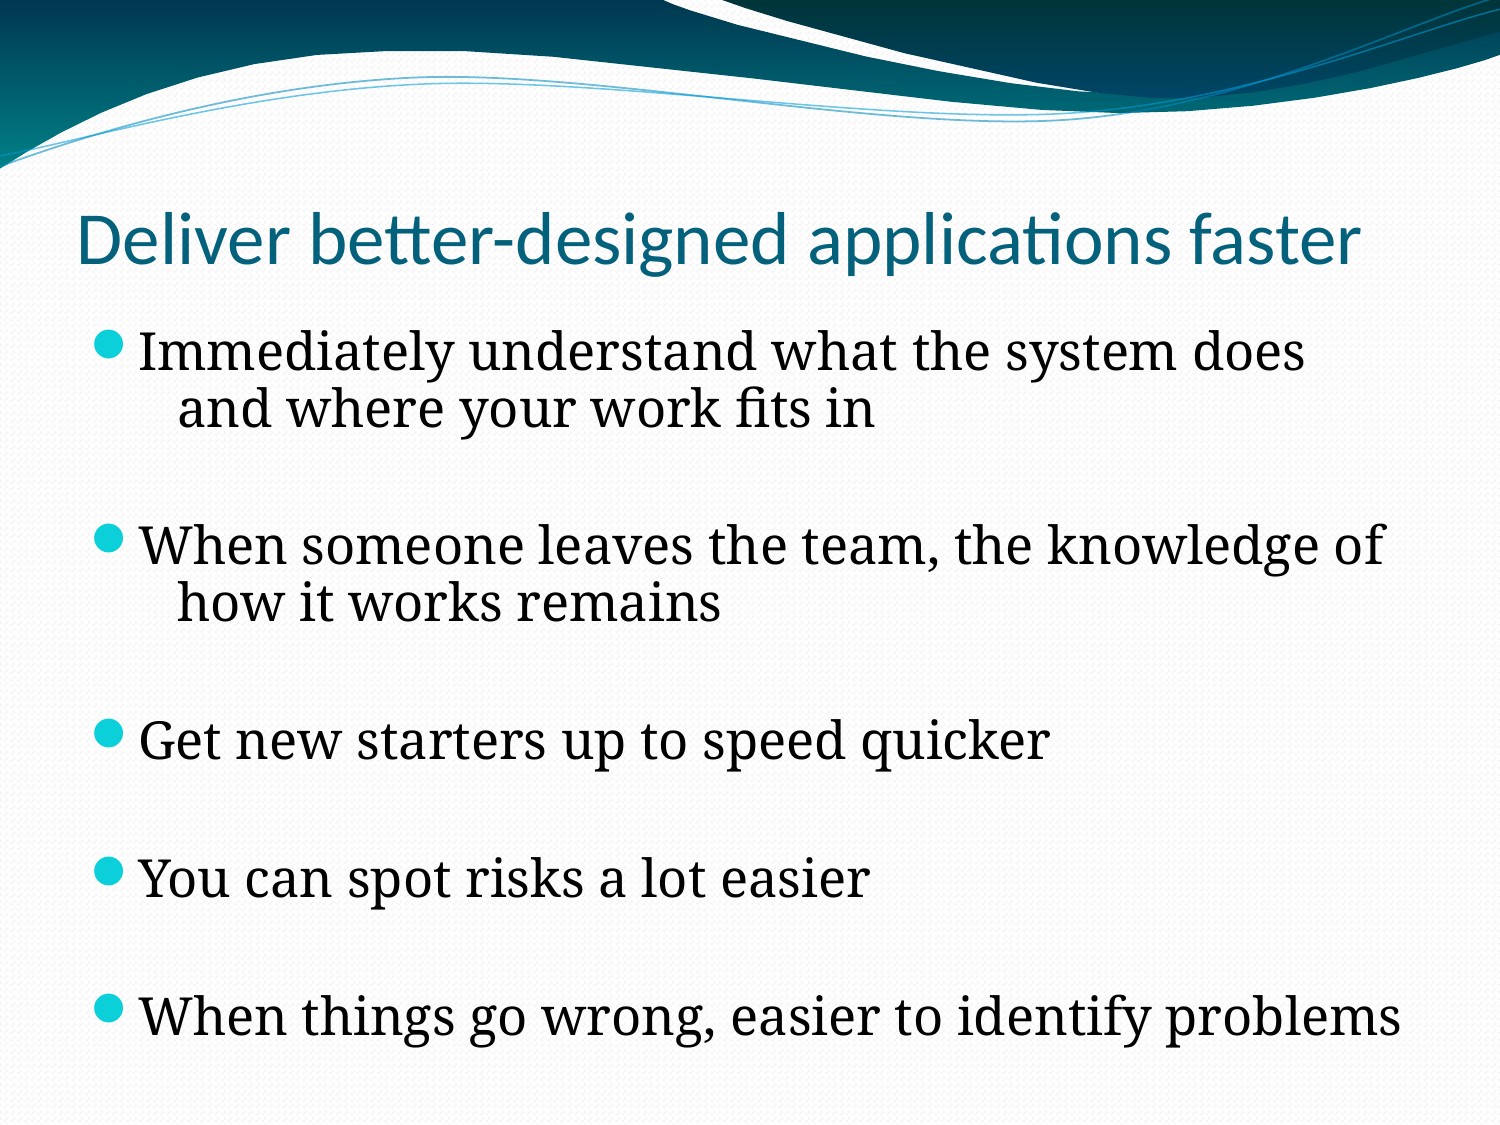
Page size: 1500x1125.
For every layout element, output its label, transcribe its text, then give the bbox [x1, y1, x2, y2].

list Immediately understand what the system does and where your work fits in When someone leaves the team, the knowledge of how it works remains Get new starters up to speed quicker You can spot risks a lot easier When things go wrong, easier to identify problems [75, 317, 1426, 1106]
title Deliver better-designed applications faster [76, 149, 1427, 280]
